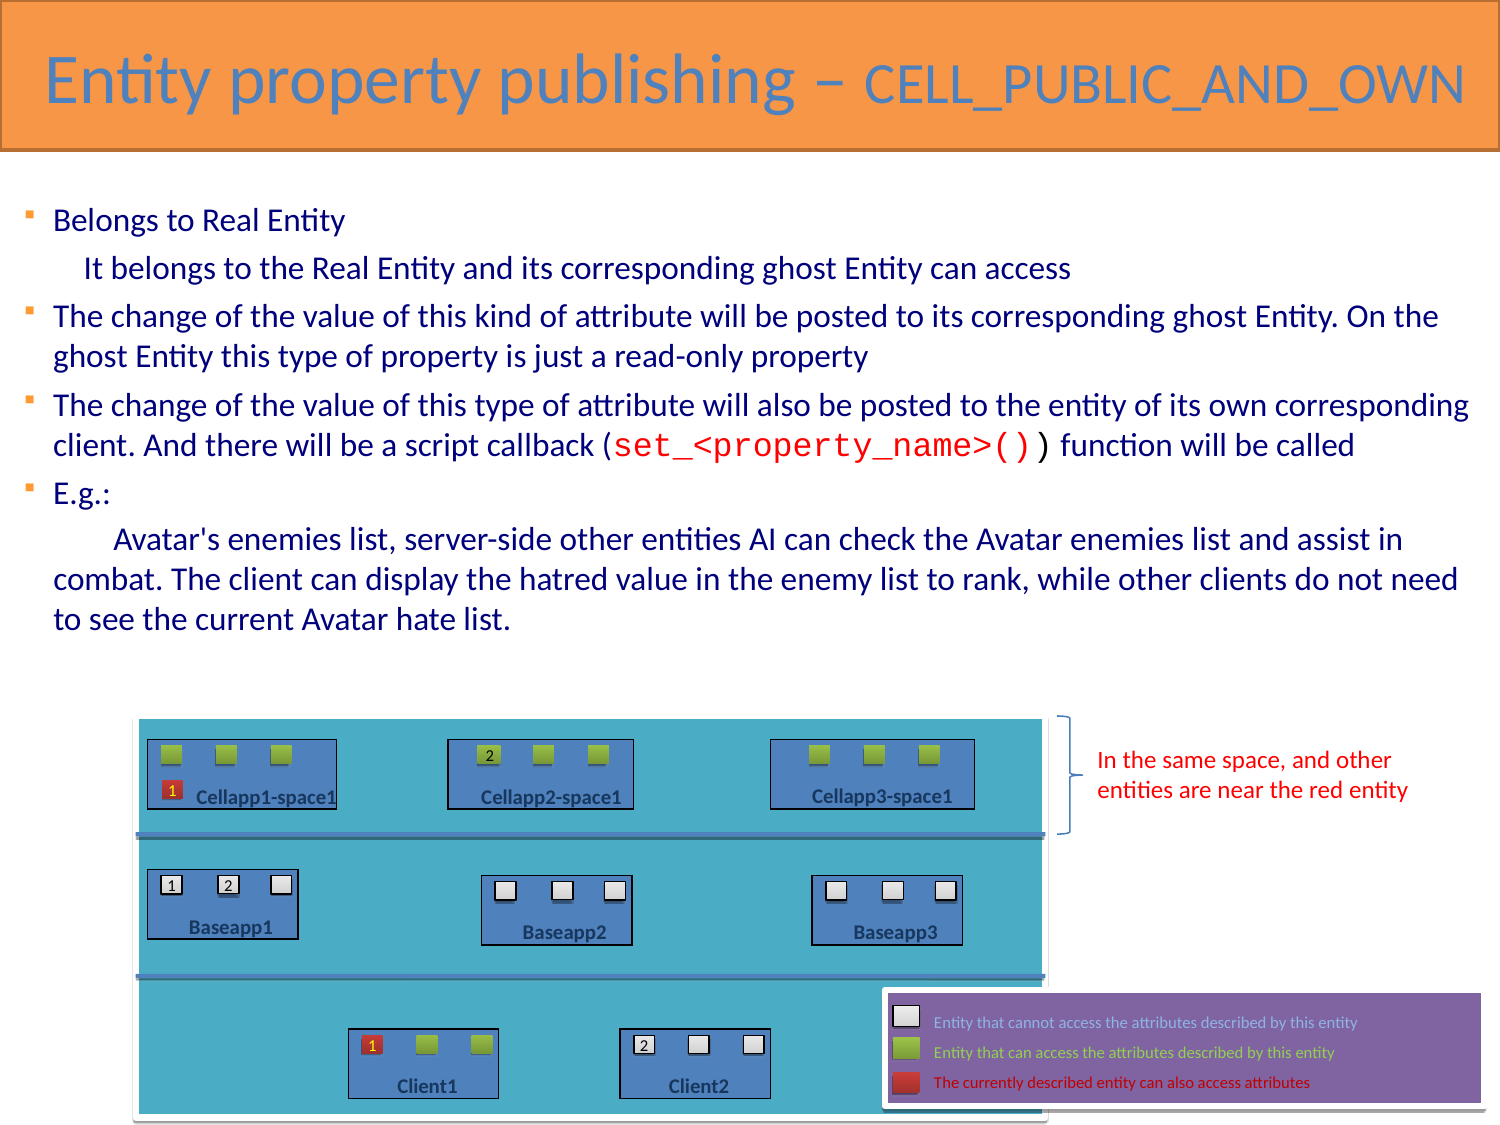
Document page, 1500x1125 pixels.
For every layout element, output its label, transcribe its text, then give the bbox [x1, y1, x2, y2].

text_box [135, 716, 1046, 832]
text_box [135, 837, 1046, 973]
text_box Entity that cannot access the attributes described by this entity Entity that can access the attributes described by this entity The currently described entity can also access attributes [919, 995, 1485, 1125]
text_box Cellapp1-space1 [181, 775, 362, 816]
text_box [135, 978, 1485, 1118]
text_box Baseapp2 [507, 911, 626, 952]
text_box Client1 [382, 1065, 514, 1106]
text_box Baseapp3 [838, 911, 957, 952]
text_box 1 [162, 780, 183, 799]
text_box 2 [477, 745, 501, 764]
text_box [0, 0, 1500, 150]
text_box In the same space, and other entities are near the red entity [1082, 736, 1485, 812]
text_box Baseapp1 [174, 905, 292, 946]
title Entity property publishing – CELL_PUBLIC_AND_OWN [29, 21, 1483, 129]
text_box Client2 [654, 1065, 786, 1106]
text_box 2 [218, 875, 239, 894]
text_box Belongs to Real Entity It belongs to the Real Entity and its corresponding ghost Entity can access The change of the value of this kind of attribute will be posted to its corresponding ghost Entity. On the ghost Entity this type of property is just a read-only property The change of the value of this type of attribute will also be posted to the entity of its own corresponding client. And there will be a script callback (set_<property_name>()) function will be called E.g.: Avatar's enemies list, server-side other entities AI can check the Avatar enemies list and assist in combat. The client can display the hatred value in the enemy list to rank, while other clients do not need to see the current Avatar hate list. [14, 196, 1500, 681]
text_box 2 [633, 1035, 655, 1054]
text_box Cellapp2-space1 [466, 775, 645, 816]
text_box 1 [361, 1035, 383, 1054]
text_box 1 [161, 875, 182, 894]
text_box Cellapp3-space1 [797, 775, 987, 815]
